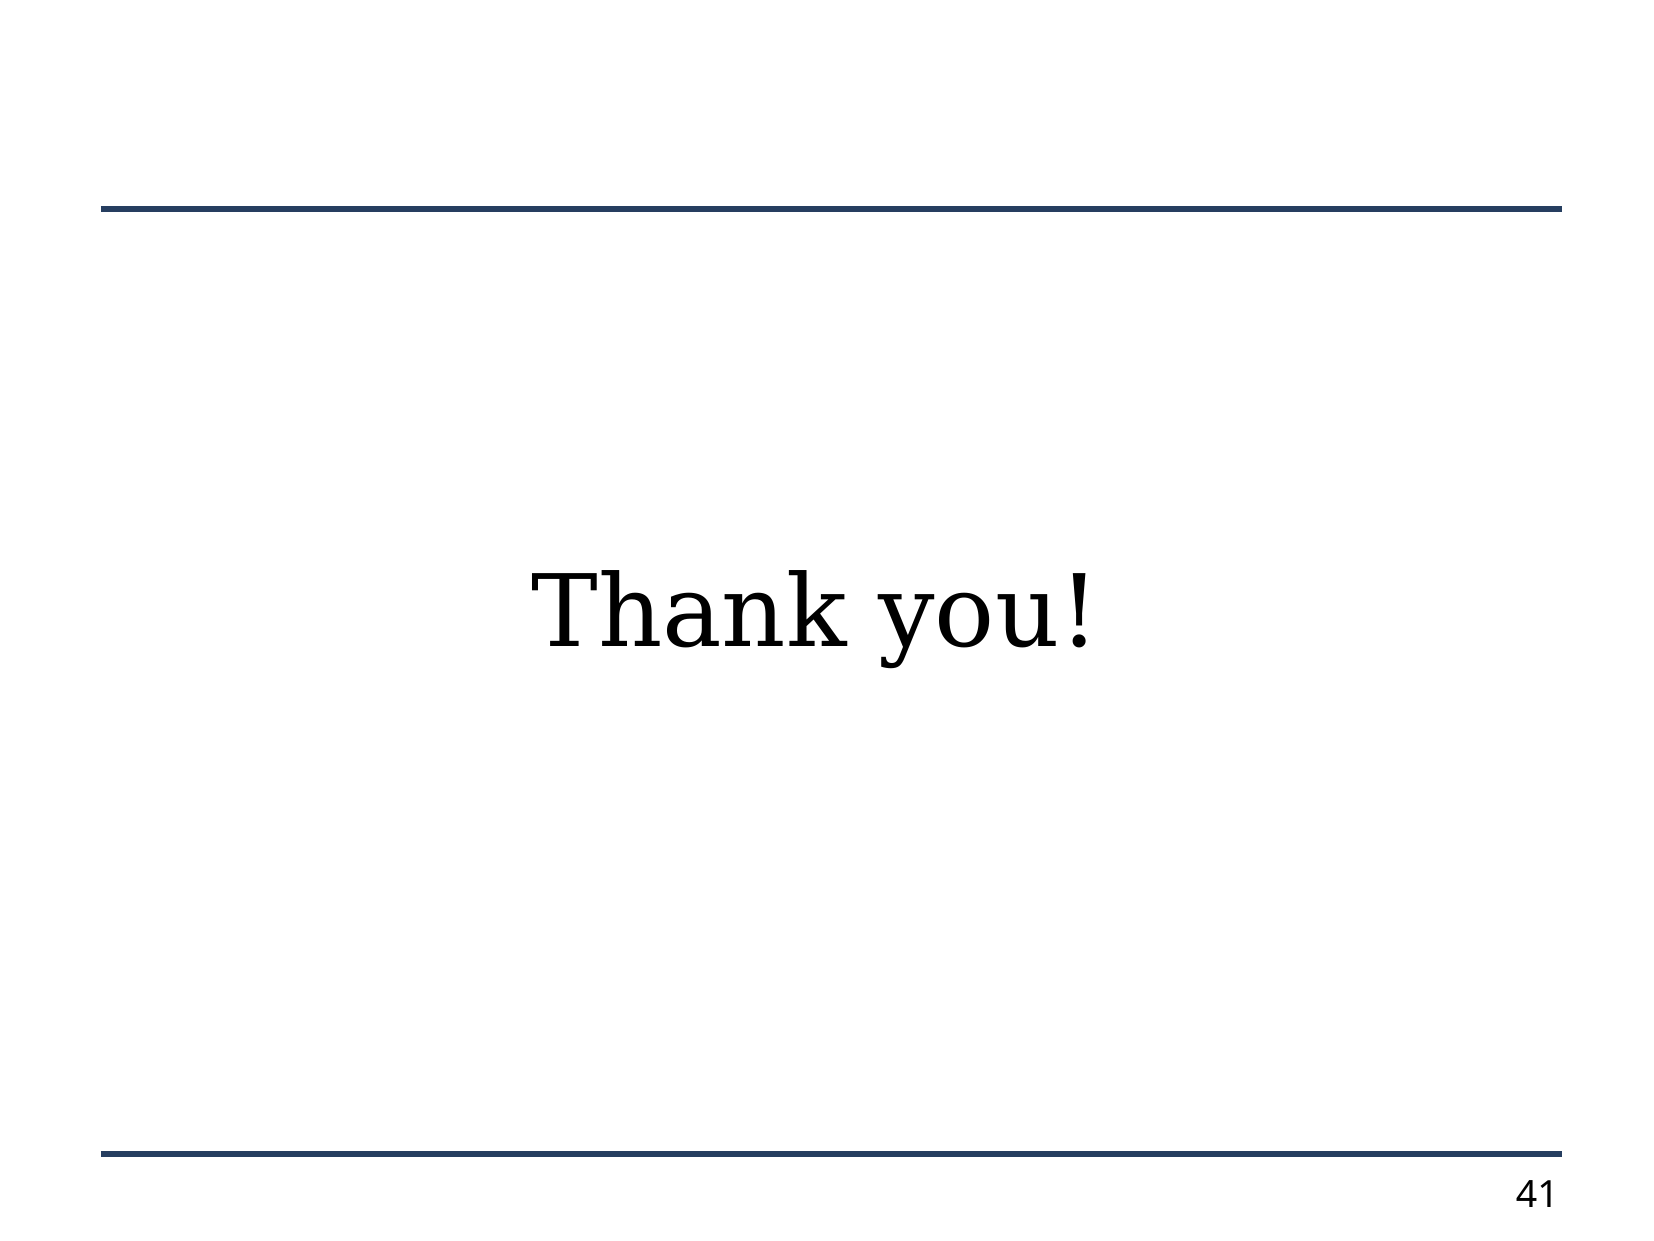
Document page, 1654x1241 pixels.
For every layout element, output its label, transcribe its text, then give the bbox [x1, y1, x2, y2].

title Thank you! [91, 504, 1541, 719]
